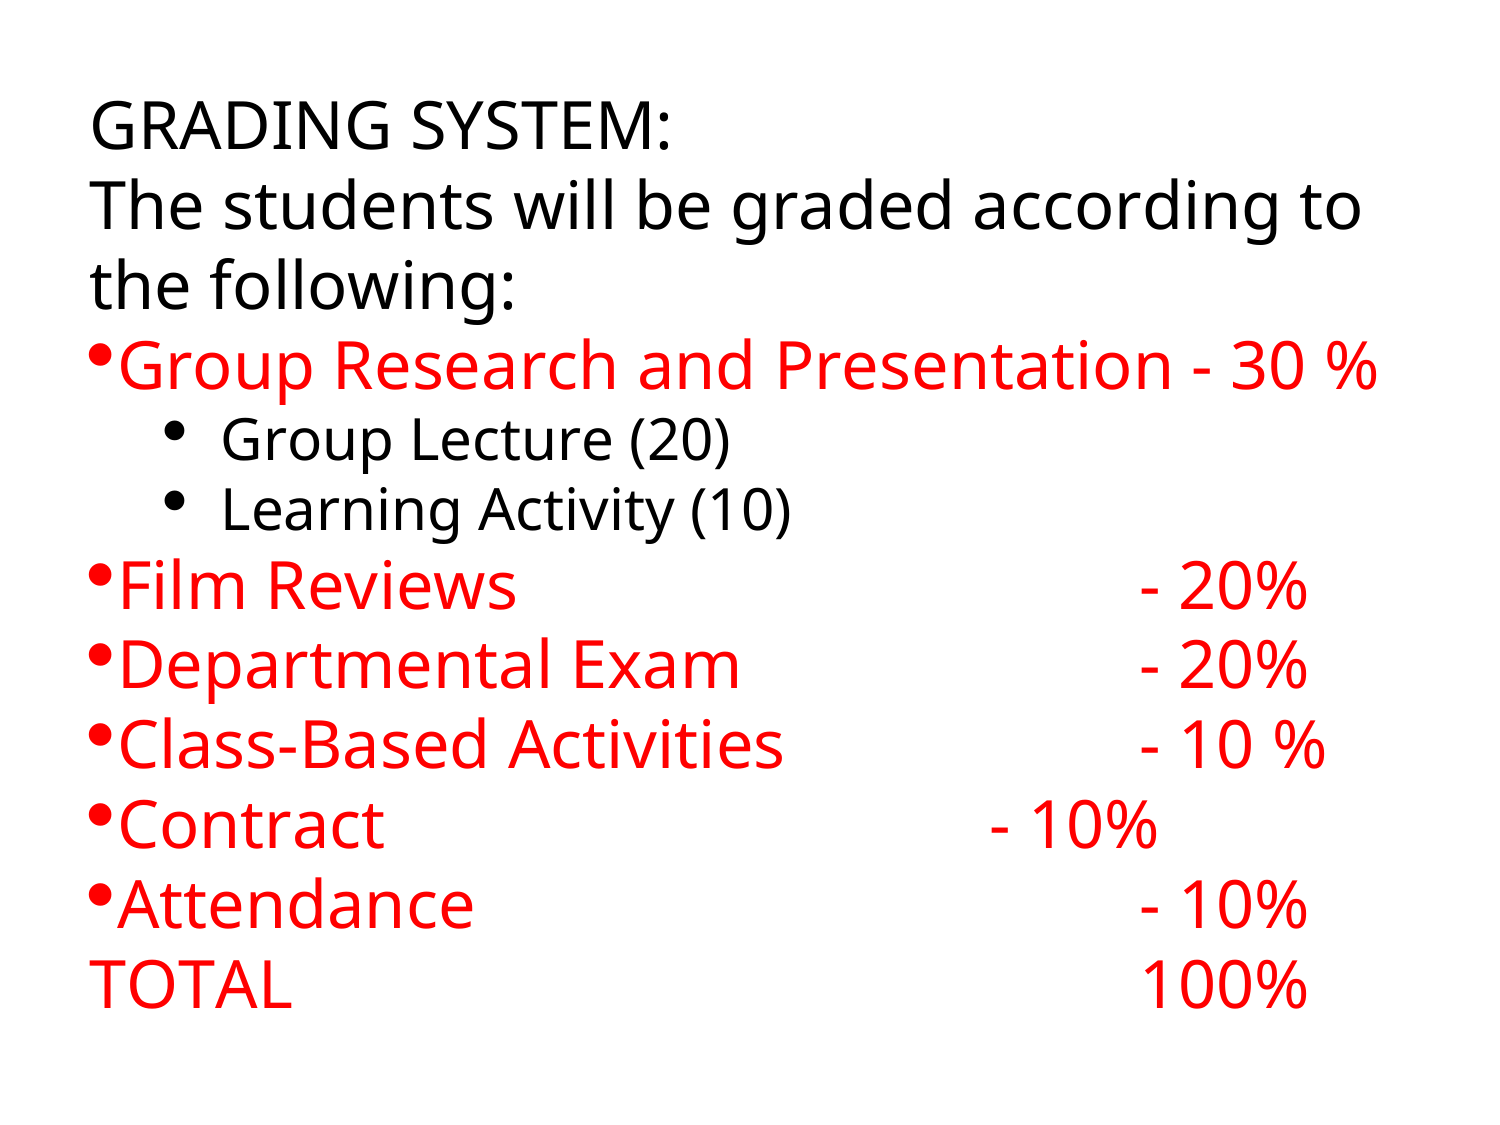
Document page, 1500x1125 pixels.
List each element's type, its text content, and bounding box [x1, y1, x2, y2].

text_box GRADING SYSTEM: The students will be graded according to the following: Group Research and Presentation - 30 % Group Lecture (20) Learning Activity (10) Film Reviews - 20% Departmental Exam - 20% Class-Based Activities - 10 % Contract - 10% Attendance - 10% TOTAL 100% [74, 74, 1463, 1030]
